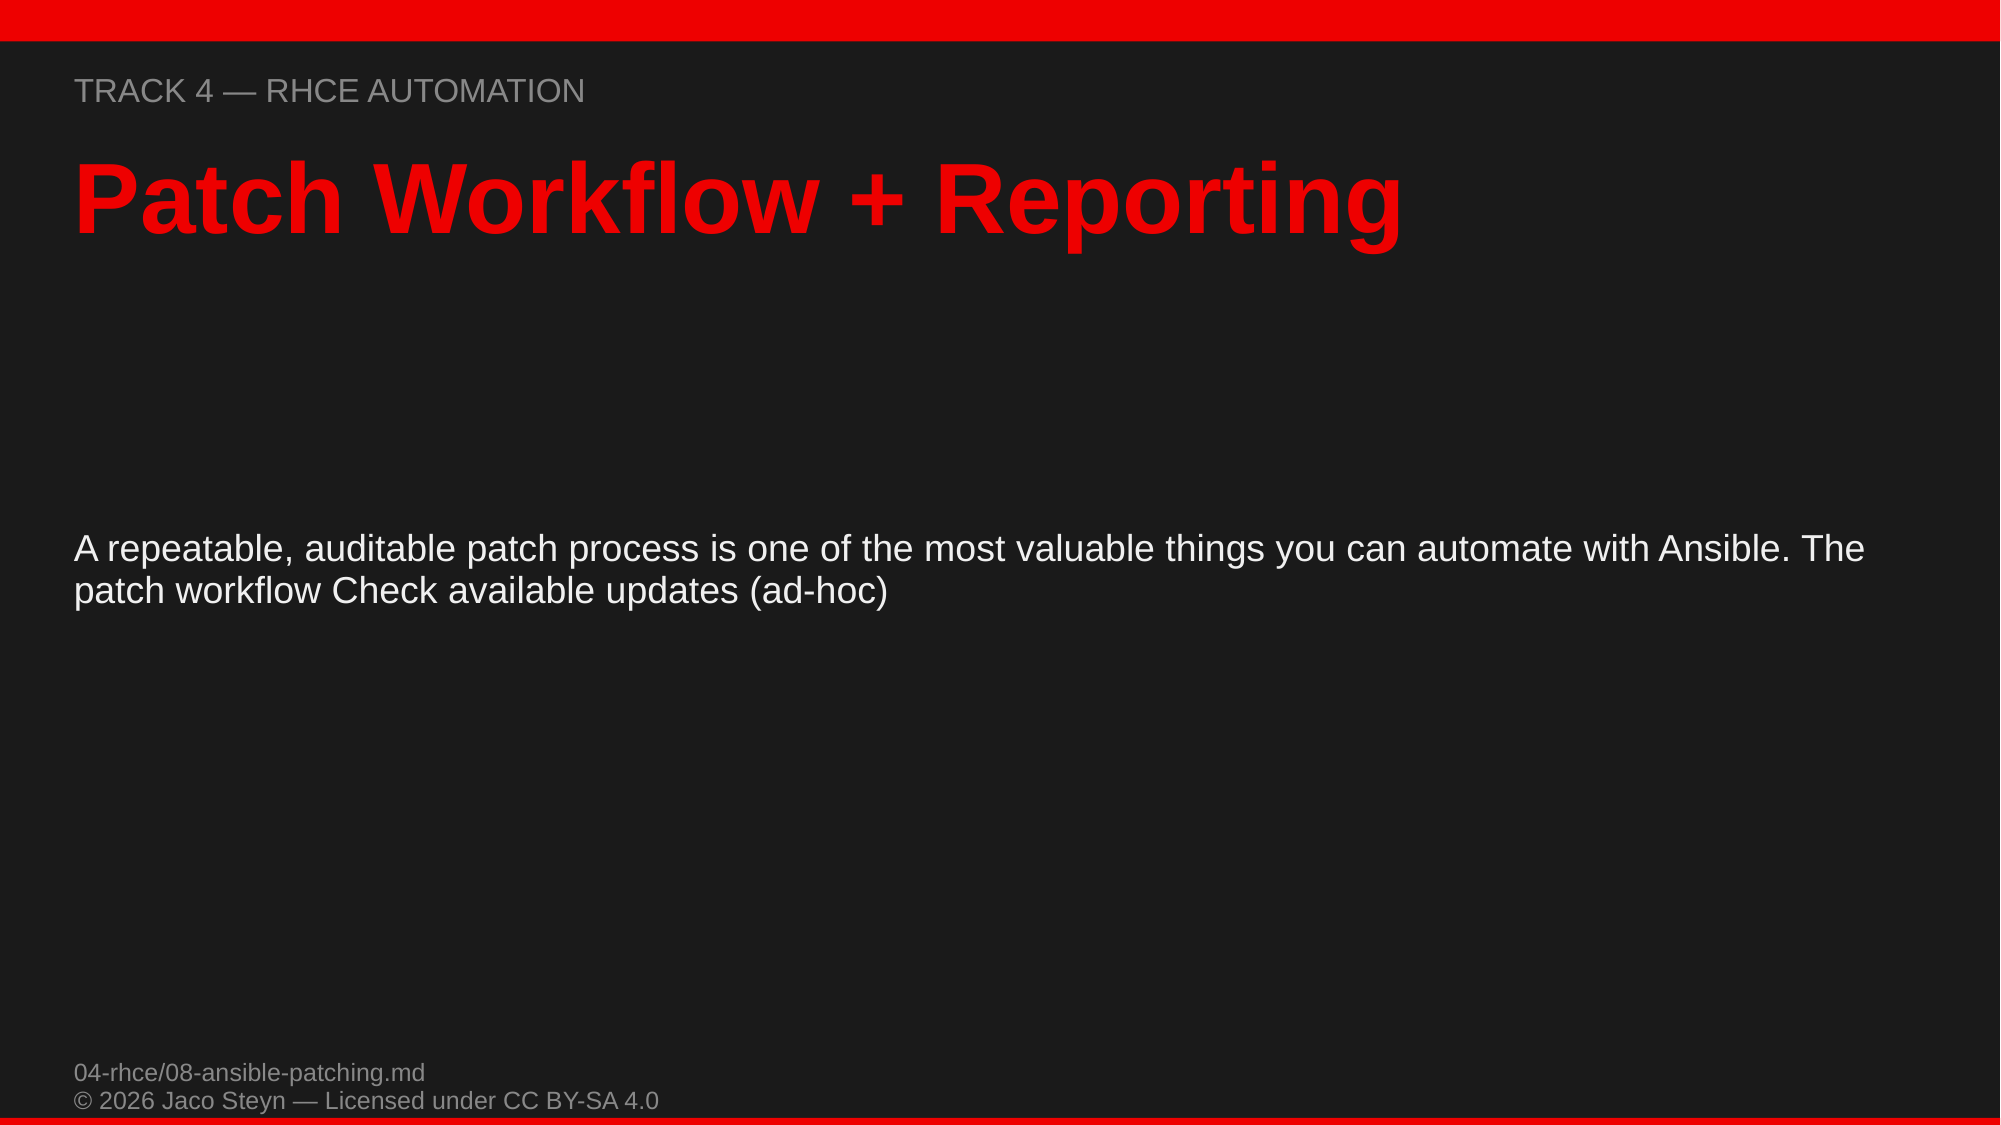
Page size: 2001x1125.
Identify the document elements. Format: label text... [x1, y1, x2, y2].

text_box [0, 1117, 2001, 1125]
text_box A repeatable, auditable patch process is one of the most valuable things you can automate with Ansible. The patch workflow Check available updates (ad-hoc) [59, 519, 1942, 727]
text_box Patch Workflow + Reporting [59, 135, 1942, 461]
text_box TRACK 4 — RHCE AUTOMATION [59, 64, 1942, 119]
text_box [0, 0, 2001, 42]
text_box 04-rhce/08-ansible-patching.md © 2026 Jaco Steyn — Licensed under CC BY-SA 4.0 [59, 1051, 1942, 1111]
